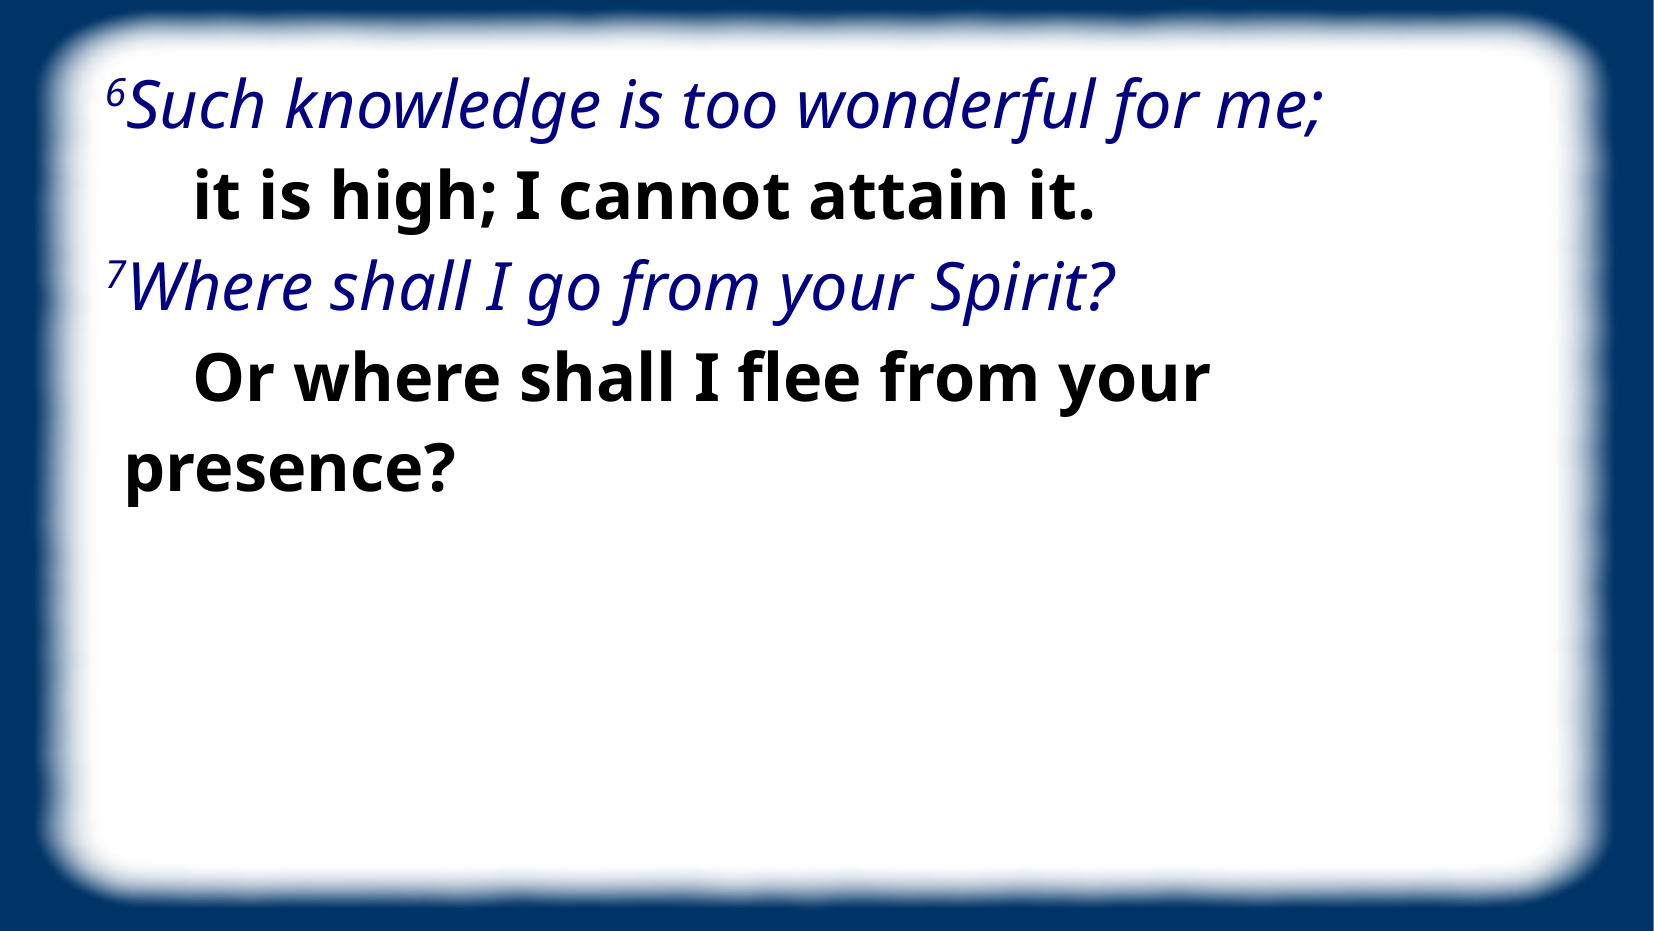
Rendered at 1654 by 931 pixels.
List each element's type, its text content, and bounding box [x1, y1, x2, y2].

picture [0, 0, 1654, 931]
text_box 6Such knowledge is too wonderful for me; it is high; I cannot attain it. 7Where shall I go from your Spirit? Or where shall I flee from your presence? [90, 50, 1561, 421]
